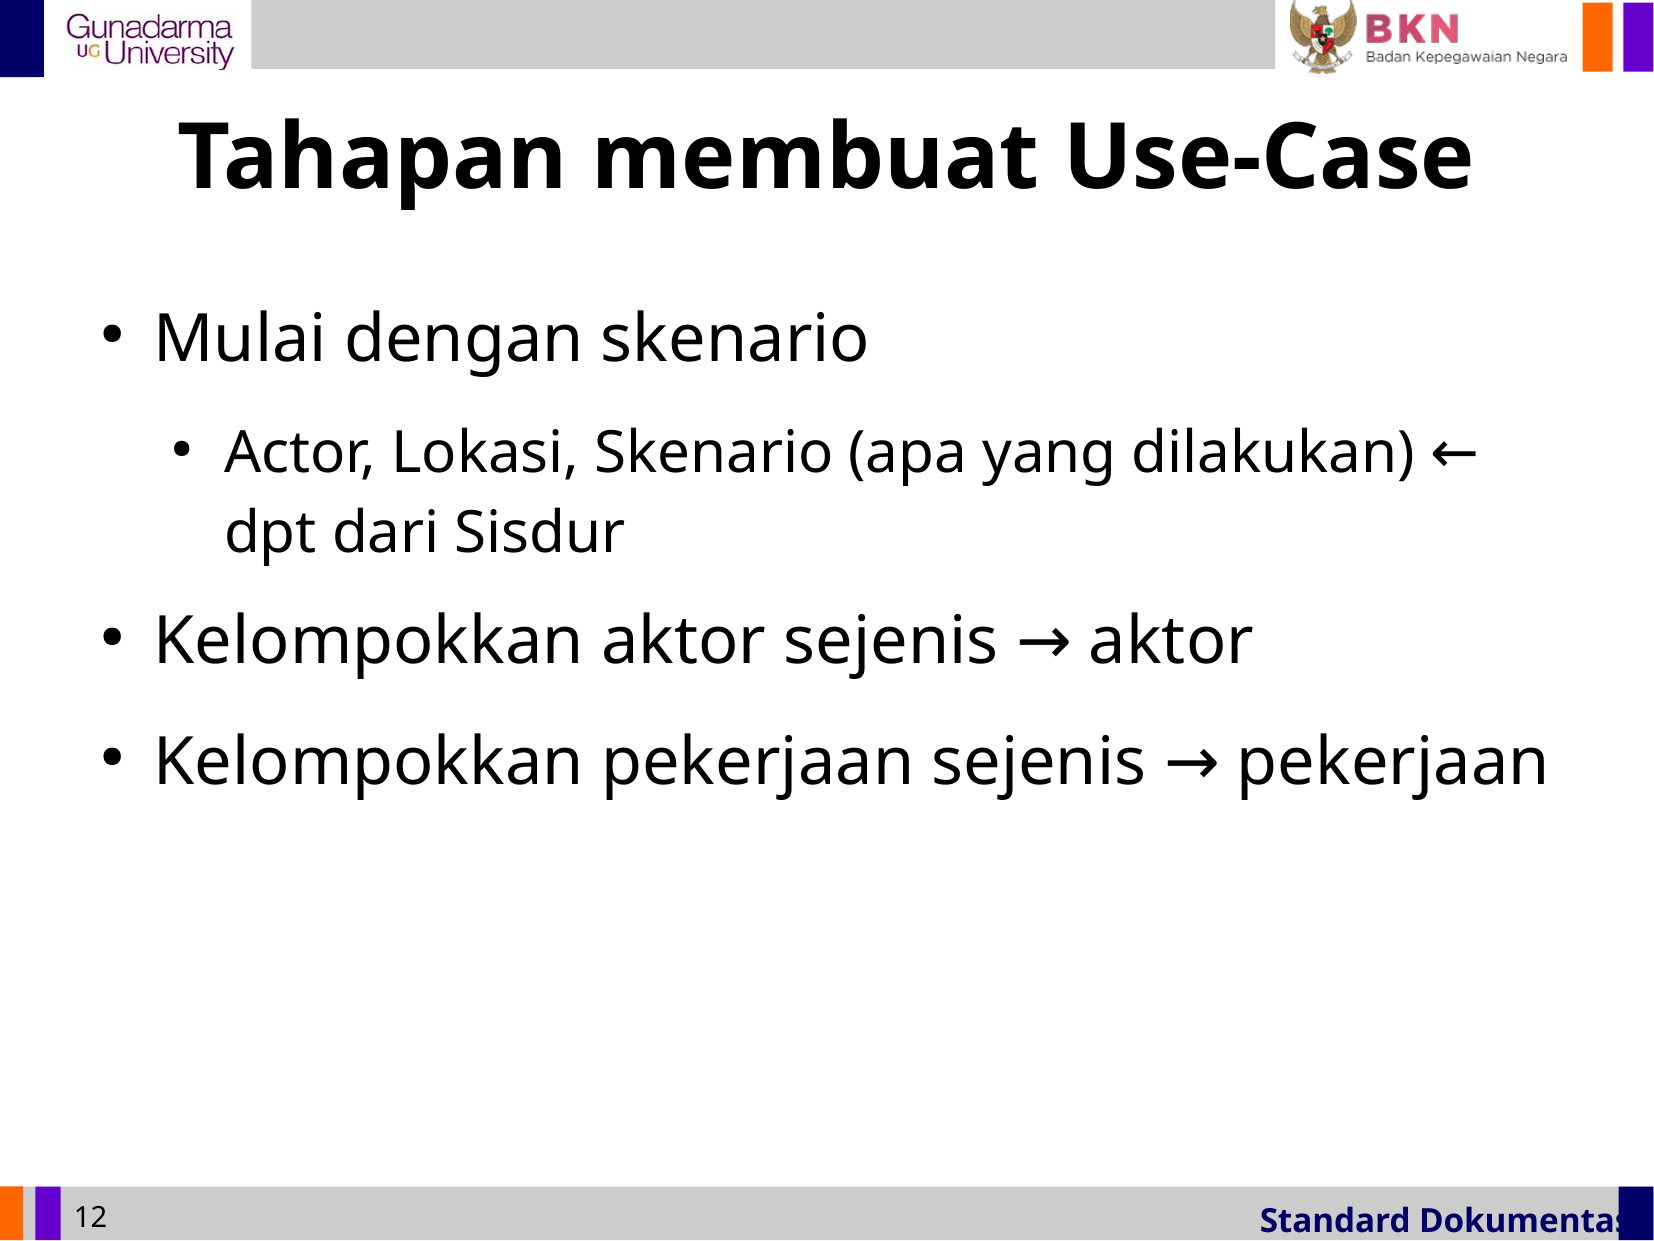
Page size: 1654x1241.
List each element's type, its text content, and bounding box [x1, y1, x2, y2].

title Tahapan membuat Use-Case [82, 49, 1571, 257]
list Mulai dengan skenario Actor, Lokasi, Skenario (apa yang dilakukan) ← dpt dari Sisdur Kelompokkan aktor sejenis → aktor Kelompokkan pekerjaan sejenis → pekerjaan [82, 290, 1571, 1010]
picture [1290, 0, 1567, 49]
picture [65, 0, 235, 70]
